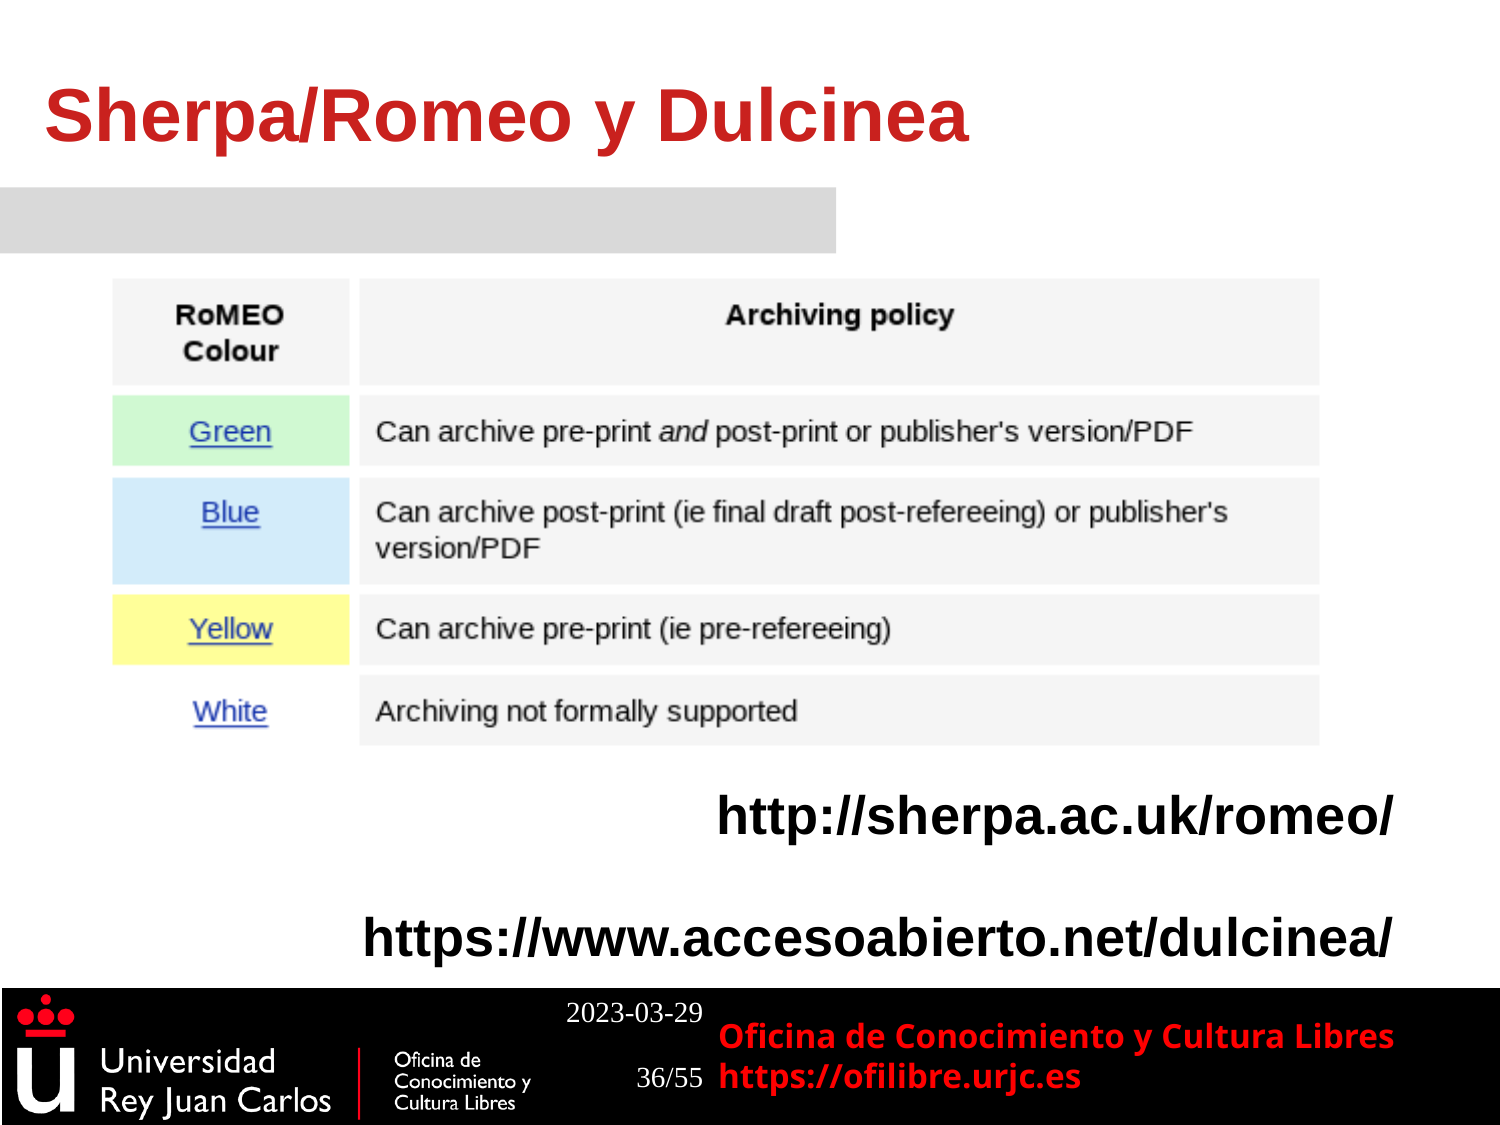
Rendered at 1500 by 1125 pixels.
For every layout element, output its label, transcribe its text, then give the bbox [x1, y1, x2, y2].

text_box Sherpa/Romeo y Dulcinea [30, 66, 1036, 249]
text_box http://sherpa.ac.uk/romeo/ https://www.accesoabierto.net/dulcinea/ [105, 778, 1411, 976]
picture [17, 994, 531, 1120]
picture [105, 269, 1334, 762]
title [75, 7, 1425, 196]
